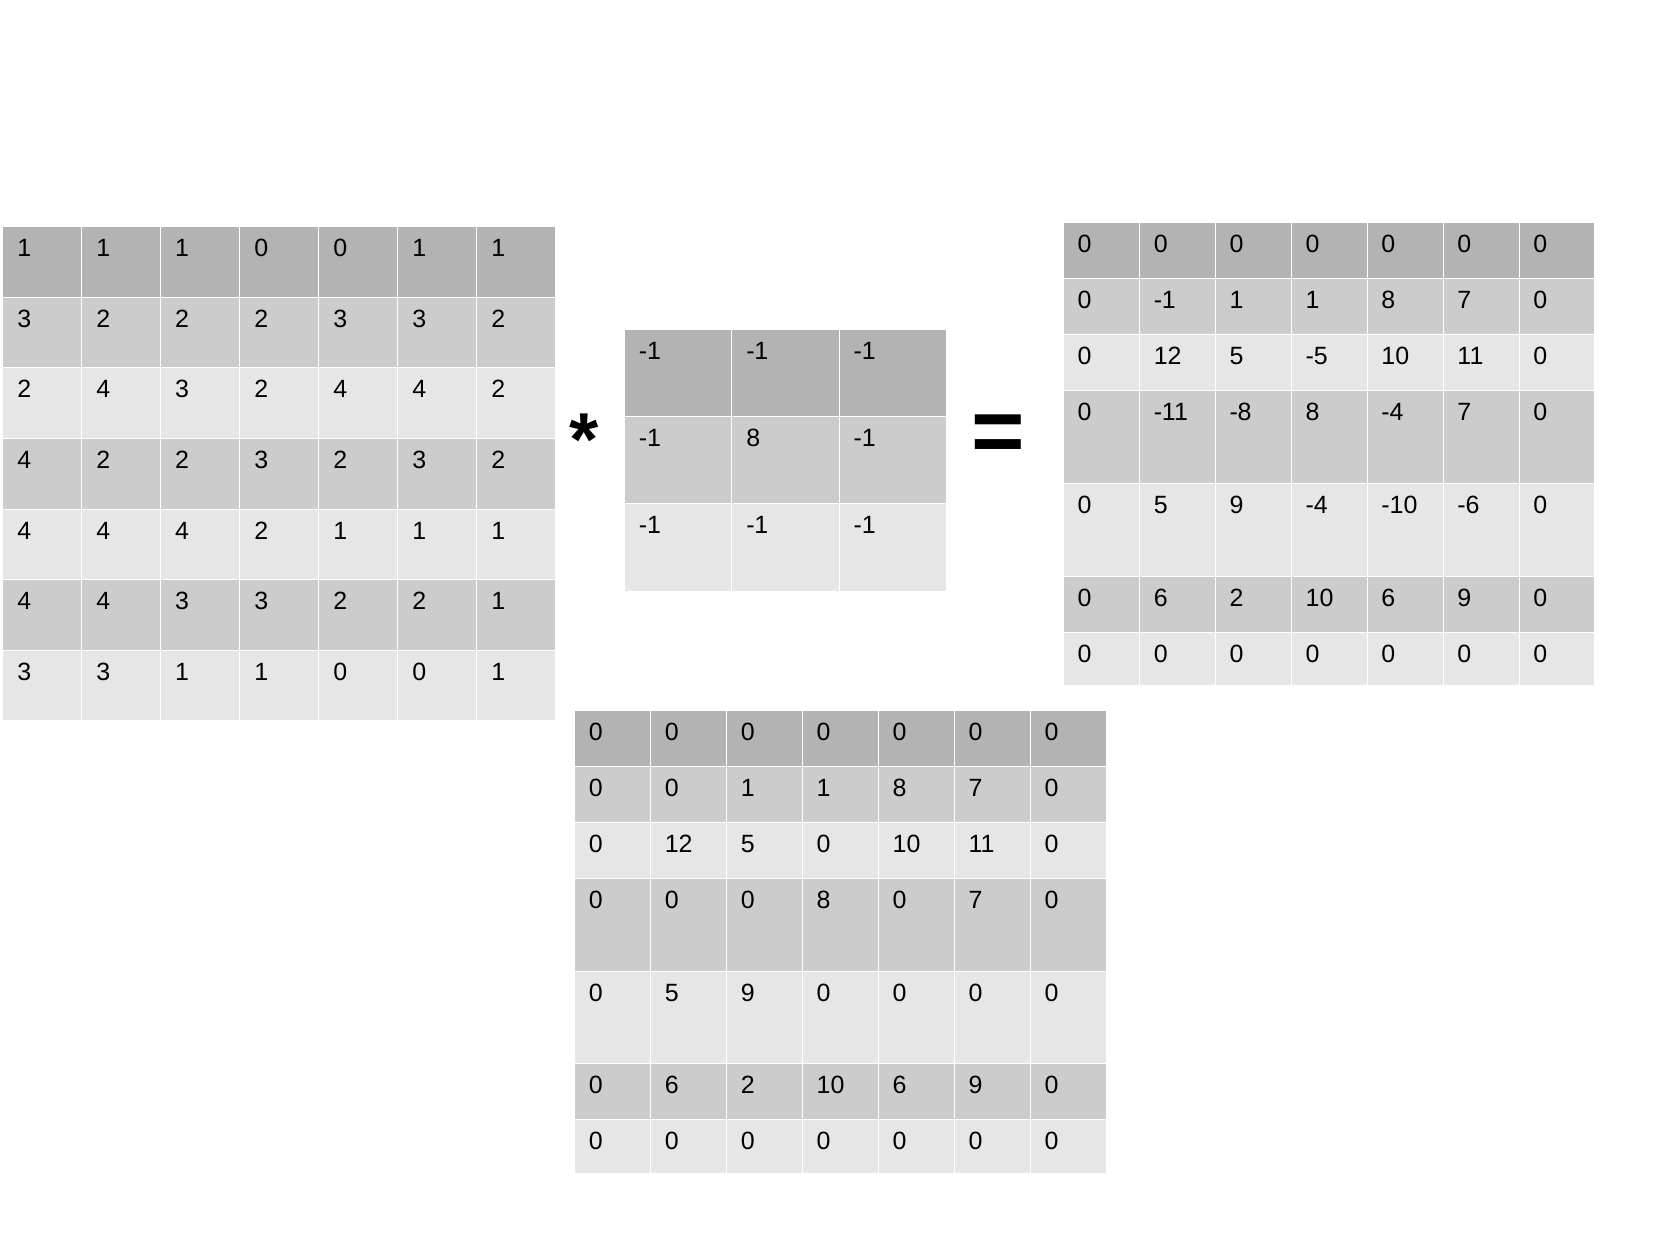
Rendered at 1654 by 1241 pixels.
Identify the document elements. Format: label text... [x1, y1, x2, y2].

table_cell 0 [1520, 335, 1594, 390]
table_cell 4 [398, 368, 476, 438]
table_cell 9 [1216, 484, 1291, 576]
table_cell 1 [727, 767, 802, 822]
table_cell 4 [3, 439, 81, 509]
table_cell 3 [3, 298, 81, 367]
table_cell 1 [477, 510, 555, 579]
table_cell 1 [240, 651, 318, 720]
table_cell 0 [1064, 391, 1139, 483]
table_header -1 [625, 330, 731, 416]
table_cell 1 [477, 580, 555, 650]
table_header 1 [477, 227, 555, 297]
table_cell -4 [1292, 484, 1367, 576]
table_cell 2 [161, 298, 239, 367]
table_cell 1 [398, 510, 476, 579]
table_cell 8 [1292, 391, 1367, 483]
table_cell 0 [575, 1120, 650, 1173]
table_cell -6 [1444, 484, 1519, 576]
table_cell 0 [1031, 1120, 1106, 1173]
table_cell 8 [879, 767, 954, 822]
table_cell 9 [727, 972, 802, 1063]
table_cell 2 [1216, 577, 1291, 632]
table_cell 5 [727, 823, 802, 878]
table_cell 3 [82, 651, 160, 720]
table_cell 0 [879, 1120, 954, 1173]
table_cell 2 [161, 439, 239, 509]
table_header 0 [803, 711, 878, 766]
table_cell 0 [1520, 633, 1594, 685]
table_cell 2 [477, 298, 555, 367]
table_cell 3 [398, 298, 476, 367]
table_cell 1 [1216, 279, 1291, 334]
table_header 0 [240, 227, 318, 297]
table_cell 0 [1031, 1064, 1106, 1119]
table_cell 0 [1520, 391, 1594, 483]
table_cell 4 [3, 580, 81, 650]
table_cell 5 [651, 972, 726, 1063]
table_cell 3 [161, 368, 239, 438]
table_header 0 [1292, 223, 1367, 278]
table_cell 10 [1368, 335, 1443, 390]
table_cell 0 [1031, 767, 1106, 822]
table_header 0 [651, 711, 726, 766]
table_cell 0 [803, 823, 878, 878]
table_cell 0 [1140, 633, 1215, 685]
table_cell 0 [1064, 279, 1139, 334]
table_cell 8 [1368, 279, 1443, 334]
table_header 0 [1140, 223, 1215, 278]
table_cell 12 [651, 823, 726, 878]
table_cell 7 [1444, 279, 1519, 334]
table_cell 7 [955, 767, 1030, 822]
table_cell 4 [161, 510, 239, 579]
table_cell 0 [575, 879, 650, 971]
table_cell 0 [803, 972, 878, 1063]
table_cell 0 [1368, 633, 1443, 685]
text_box * [555, 389, 624, 489]
table_cell 7 [955, 879, 1030, 971]
table_header 0 [1031, 711, 1106, 766]
table_header 0 [319, 227, 397, 297]
table_cell 0 [1444, 633, 1519, 685]
table_cell 0 [1064, 484, 1139, 576]
table_cell -1 [840, 504, 946, 591]
table_cell 4 [319, 368, 397, 438]
table_cell 0 [1216, 633, 1291, 685]
table_cell 3 [240, 580, 318, 650]
table_cell 2 [82, 439, 160, 509]
table_cell 0 [1520, 279, 1594, 334]
table_cell 5 [1216, 335, 1291, 390]
table_cell 1 [1292, 279, 1367, 334]
table_header 0 [955, 711, 1030, 766]
table_cell 4 [3, 510, 81, 579]
table_cell -1 [625, 417, 731, 503]
table_header -1 [732, 330, 839, 416]
table_cell 5 [1140, 484, 1215, 576]
table_cell 0 [575, 1064, 650, 1119]
table_cell 2 [82, 298, 160, 367]
table_header 0 [575, 711, 650, 766]
table_cell 1 [803, 767, 878, 822]
text_box = [956, 372, 1052, 497]
table_cell 6 [1140, 577, 1215, 632]
table_header 0 [1368, 223, 1443, 278]
table_cell 0 [575, 972, 650, 1063]
table_cell -11 [1140, 391, 1215, 483]
table_cell 0 [879, 972, 954, 1063]
table_cell 4 [82, 580, 160, 650]
table_cell 0 [651, 879, 726, 971]
table_cell 0 [803, 1120, 878, 1173]
table_cell 0 [955, 972, 1030, 1063]
table_cell 10 [1292, 577, 1367, 632]
table_header 1 [3, 227, 81, 297]
table_cell 4 [82, 368, 160, 438]
table_header 0 [1064, 223, 1139, 278]
table_cell 3 [161, 580, 239, 650]
table_cell 2 [240, 510, 318, 579]
table_cell 0 [651, 767, 726, 822]
table_cell 3 [240, 439, 318, 509]
table_cell 0 [1031, 823, 1106, 878]
table_cell -1 [1140, 279, 1215, 334]
table_cell 7 [1444, 391, 1519, 483]
table_cell -5 [1292, 335, 1367, 390]
table_cell 9 [1444, 577, 1519, 632]
table_cell 0 [319, 651, 397, 720]
table_cell 0 [1031, 879, 1106, 971]
table_cell 2 [240, 368, 318, 438]
table_cell 2 [477, 368, 555, 438]
table_cell 0 [1520, 484, 1594, 576]
table_cell 0 [727, 1120, 802, 1173]
table_cell 6 [1368, 577, 1443, 632]
table_header -1 [840, 330, 946, 416]
table_header 1 [161, 227, 239, 297]
table_header 0 [1520, 223, 1594, 278]
table_cell 3 [398, 439, 476, 509]
table_cell 0 [651, 1120, 726, 1173]
table_cell 3 [3, 651, 81, 720]
table_cell 0 [879, 879, 954, 971]
table_cell 0 [575, 823, 650, 878]
table_cell 0 [1520, 577, 1594, 632]
table_cell -4 [1368, 391, 1443, 483]
table_header 0 [1444, 223, 1519, 278]
table_cell 6 [651, 1064, 726, 1119]
table_cell 8 [803, 879, 878, 971]
table_cell 10 [879, 823, 954, 878]
table_cell 2 [319, 439, 397, 509]
table_cell 11 [955, 823, 1030, 878]
table_cell 9 [955, 1064, 1030, 1119]
table_cell 1 [477, 651, 555, 720]
table_cell -1 [732, 504, 839, 591]
table_cell 2 [398, 580, 476, 650]
table_cell 0 [955, 1120, 1030, 1173]
table_cell 8 [732, 417, 839, 503]
table_header 1 [82, 227, 160, 297]
table_cell -1 [840, 417, 946, 503]
table_cell 2 [3, 368, 81, 438]
table_cell 0 [398, 651, 476, 720]
table_cell 2 [477, 439, 555, 509]
table_cell 0 [1292, 633, 1367, 685]
table_cell 1 [161, 651, 239, 720]
table_header 0 [1216, 223, 1291, 278]
table_cell 0 [1064, 577, 1139, 632]
table_cell 2 [319, 580, 397, 650]
table_cell 4 [82, 510, 160, 579]
table_cell -10 [1368, 484, 1443, 576]
table_cell 3 [319, 298, 397, 367]
table_cell 1 [319, 510, 397, 579]
table_header 0 [727, 711, 802, 766]
table_cell 0 [1031, 972, 1106, 1063]
table_header 0 [879, 711, 954, 766]
table_cell 2 [727, 1064, 802, 1119]
table_cell 2 [240, 298, 318, 367]
table_cell 0 [575, 767, 650, 822]
table_cell 0 [727, 879, 802, 971]
table_cell -1 [625, 504, 731, 591]
table_cell 12 [1140, 335, 1215, 390]
table_cell 6 [879, 1064, 954, 1119]
table_cell 0 [1064, 335, 1139, 390]
table_cell 0 [1064, 633, 1139, 685]
table_cell -8 [1216, 391, 1291, 483]
table_cell 11 [1444, 335, 1519, 390]
table_cell 10 [803, 1064, 878, 1119]
table_header 1 [398, 227, 476, 297]
